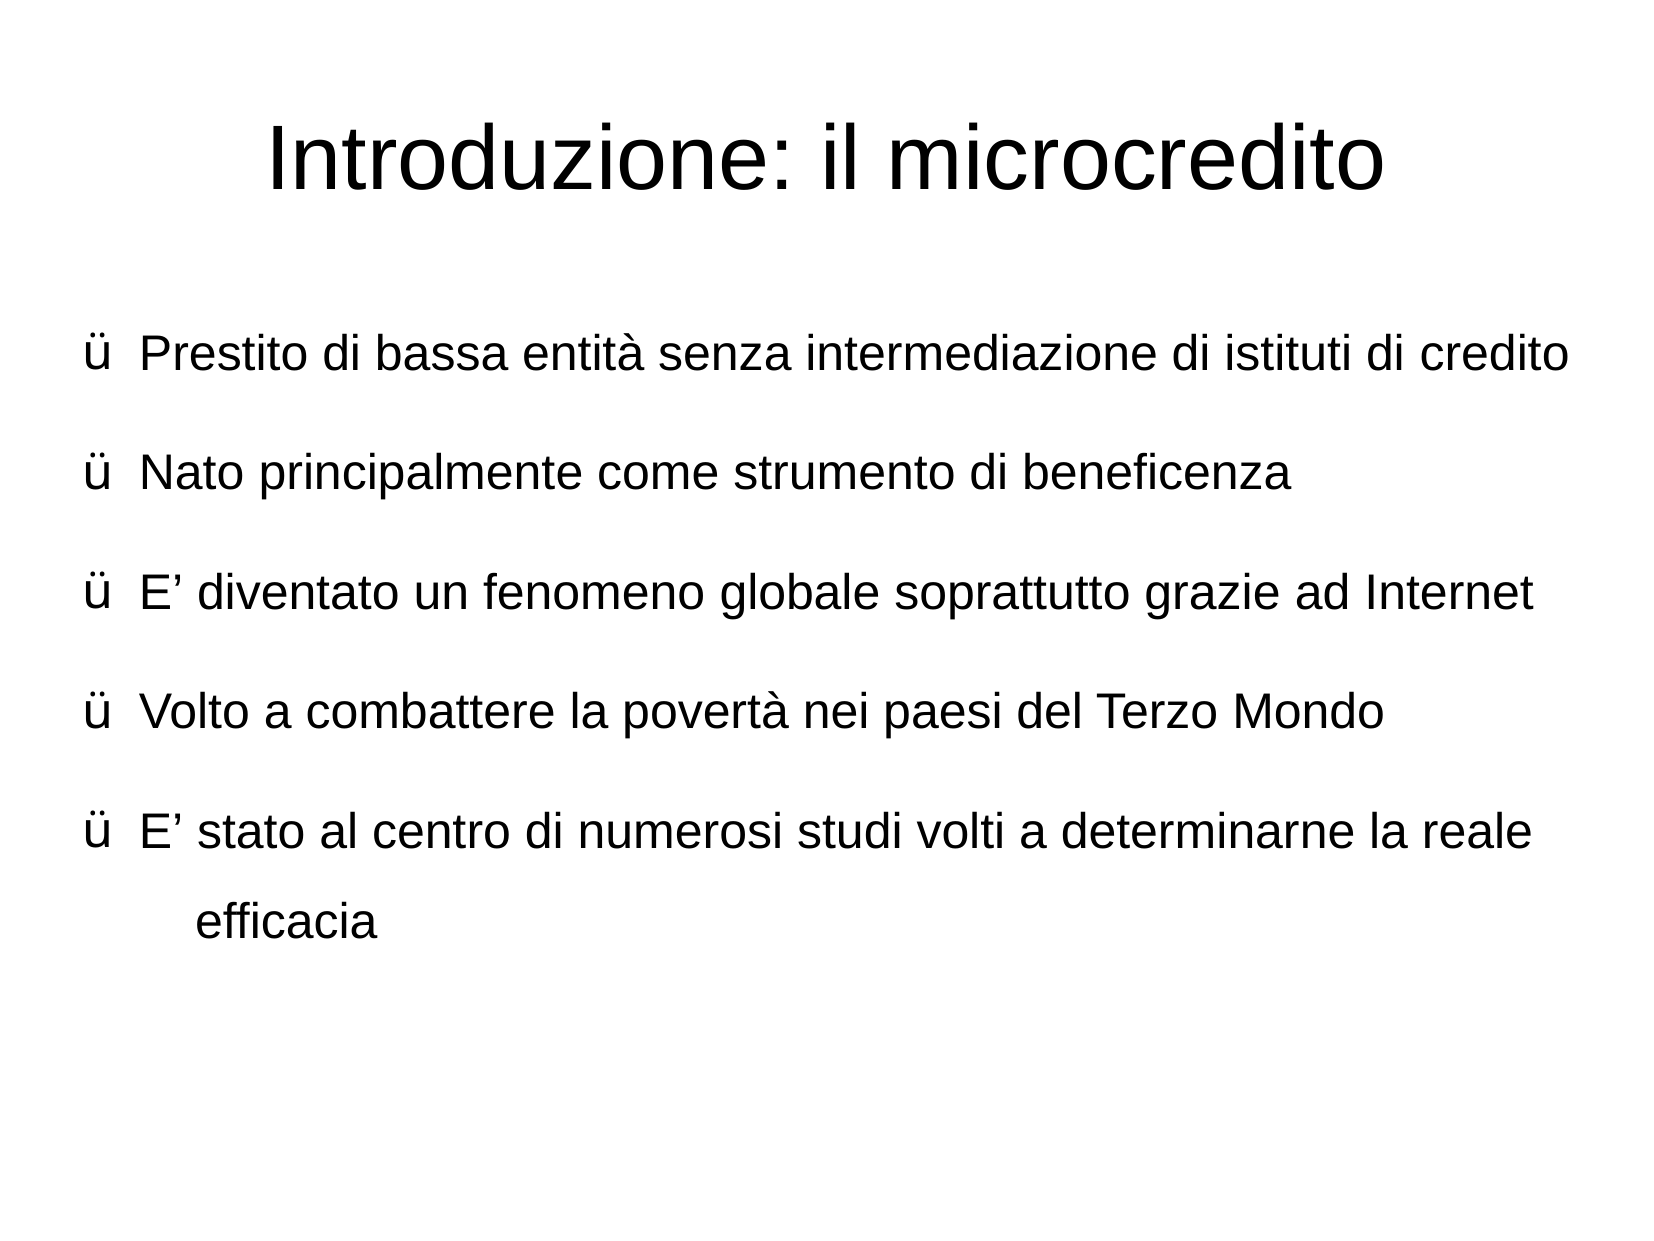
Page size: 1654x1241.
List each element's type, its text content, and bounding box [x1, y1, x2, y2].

list Prestito di bassa entità senza intermediazione di istituti di credito Nato principalmente come strumento di beneficenza E’ diventato un fenomeno globale soprattutto grazie ad Internet Volto a combattere la povertà nei paesi del Terzo Mondo E’ stato al centro di numerosi studi volti a determinarne la reale efficacia [82, 290, 1571, 1120]
title Introduzione: il microcredito [82, 97, 1571, 209]
